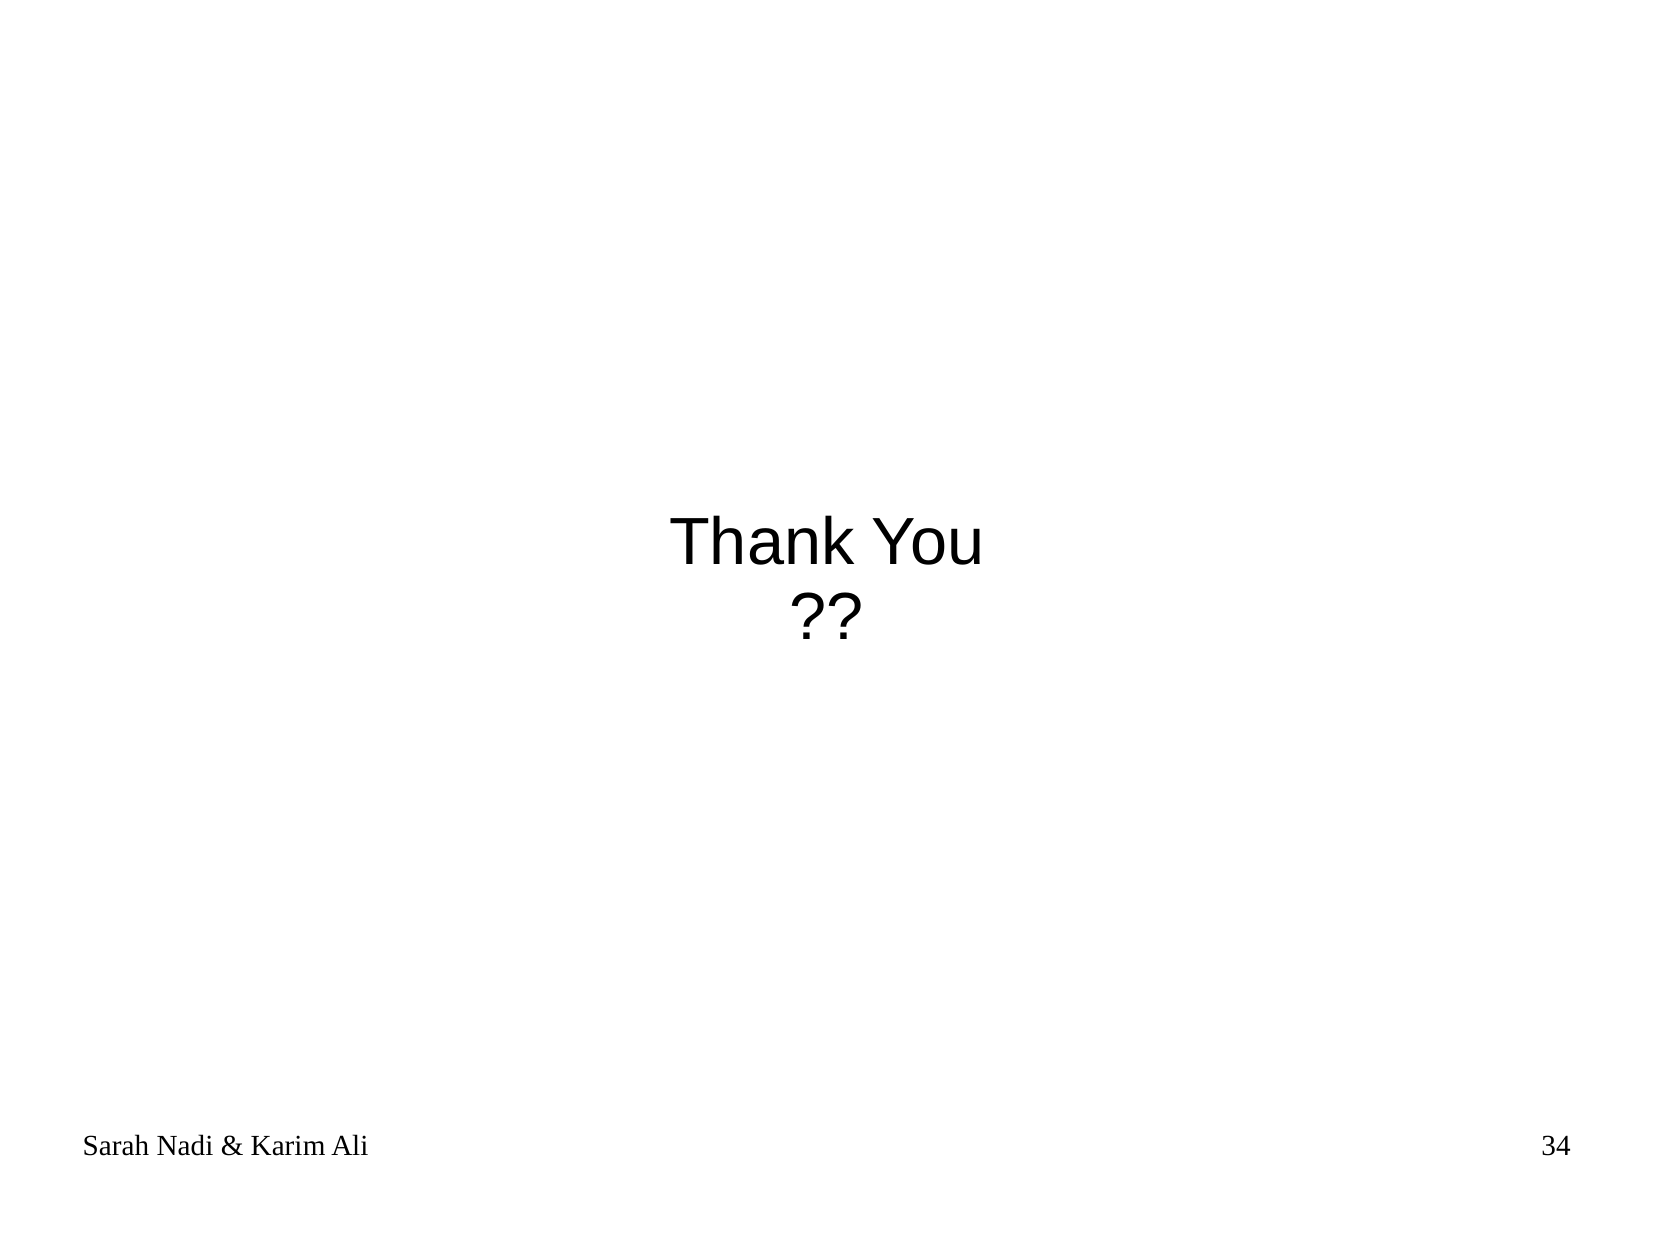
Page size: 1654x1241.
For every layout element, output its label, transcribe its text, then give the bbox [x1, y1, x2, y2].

subtitle Thank You ?? [82, 56, 1571, 1102]
